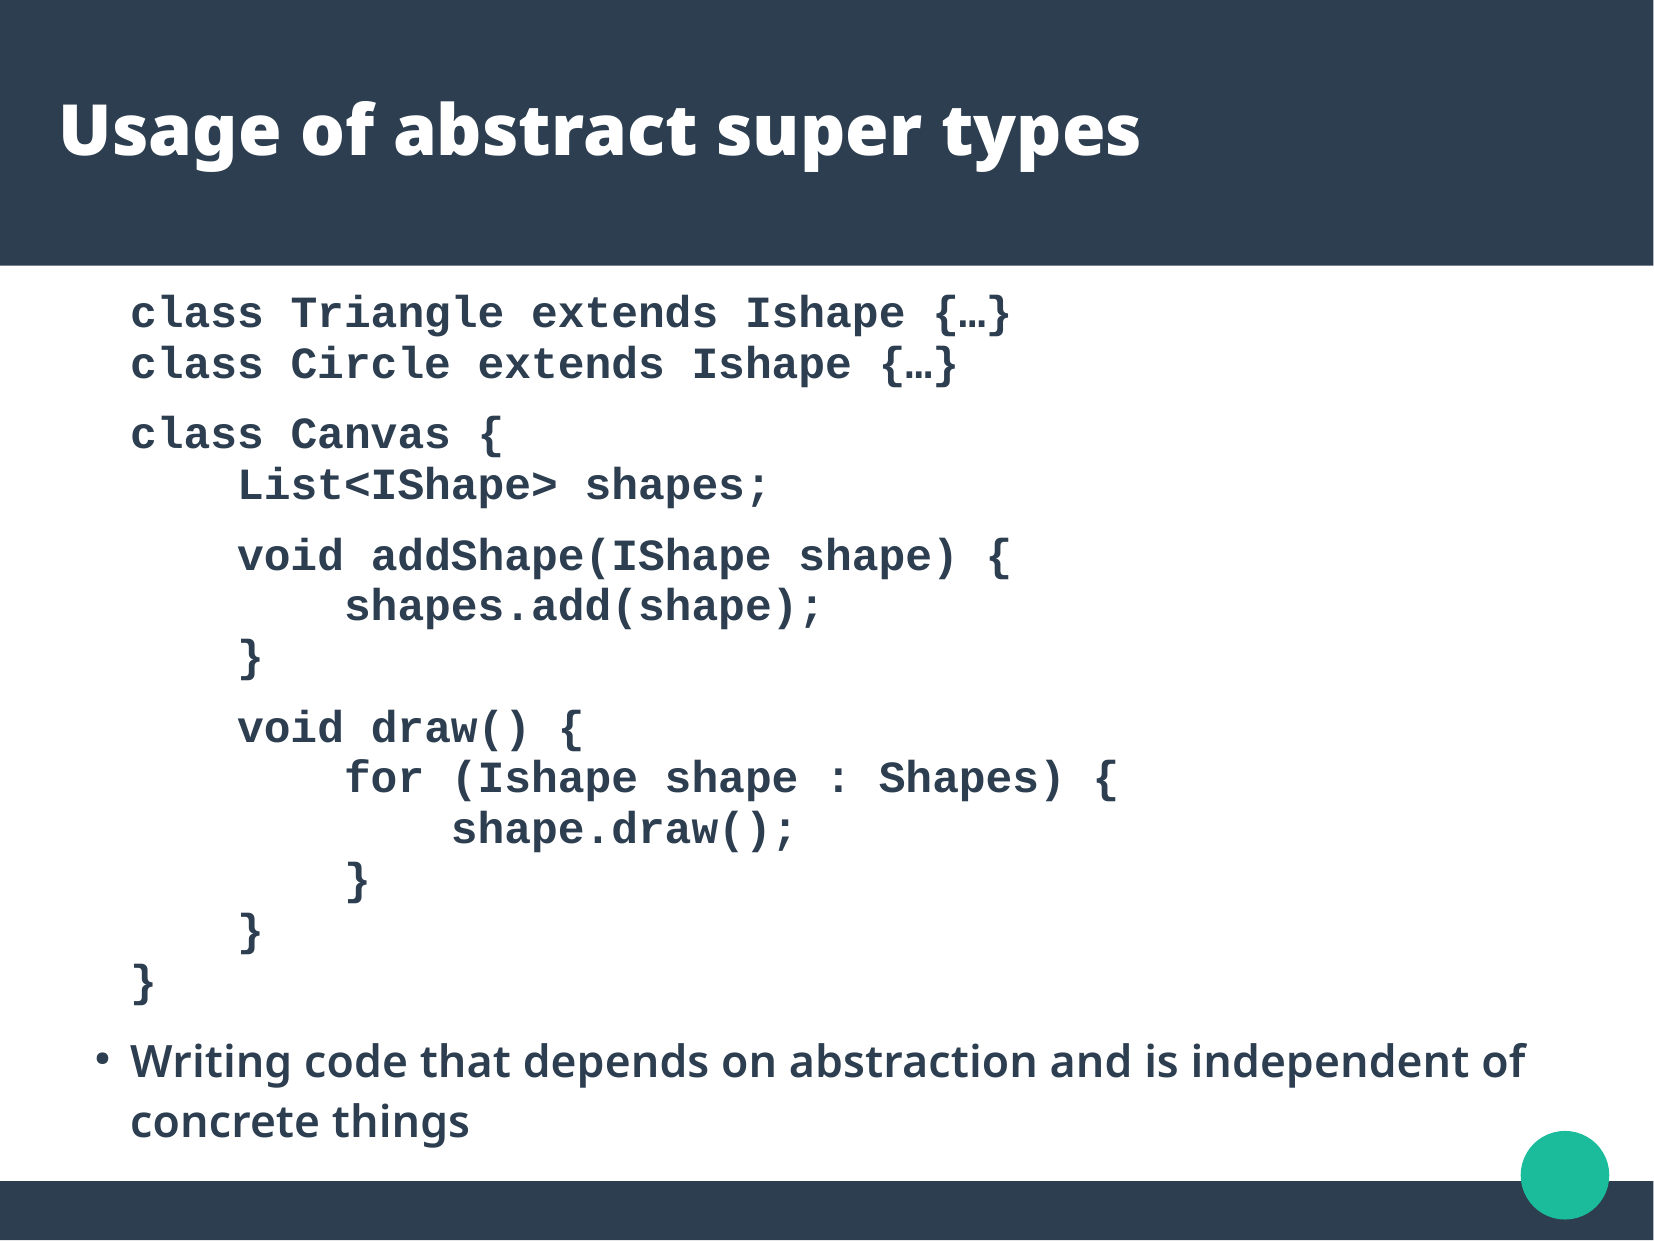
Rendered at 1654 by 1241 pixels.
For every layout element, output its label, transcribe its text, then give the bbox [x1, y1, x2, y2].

list class Triangle extends Ishape {…} class Circle extends Ishape {…} class Canvas { List<IShape> shapes; void addShape(IShape shape) { shapes.add(shape); } void draw() { for (Ishape shape : Shapes) { shape.draw(); } } } Writing code that depends on abstraction and is independent of concrete things [82, 290, 1571, 1156]
title Usage of abstract super types [59, 49, 1595, 207]
